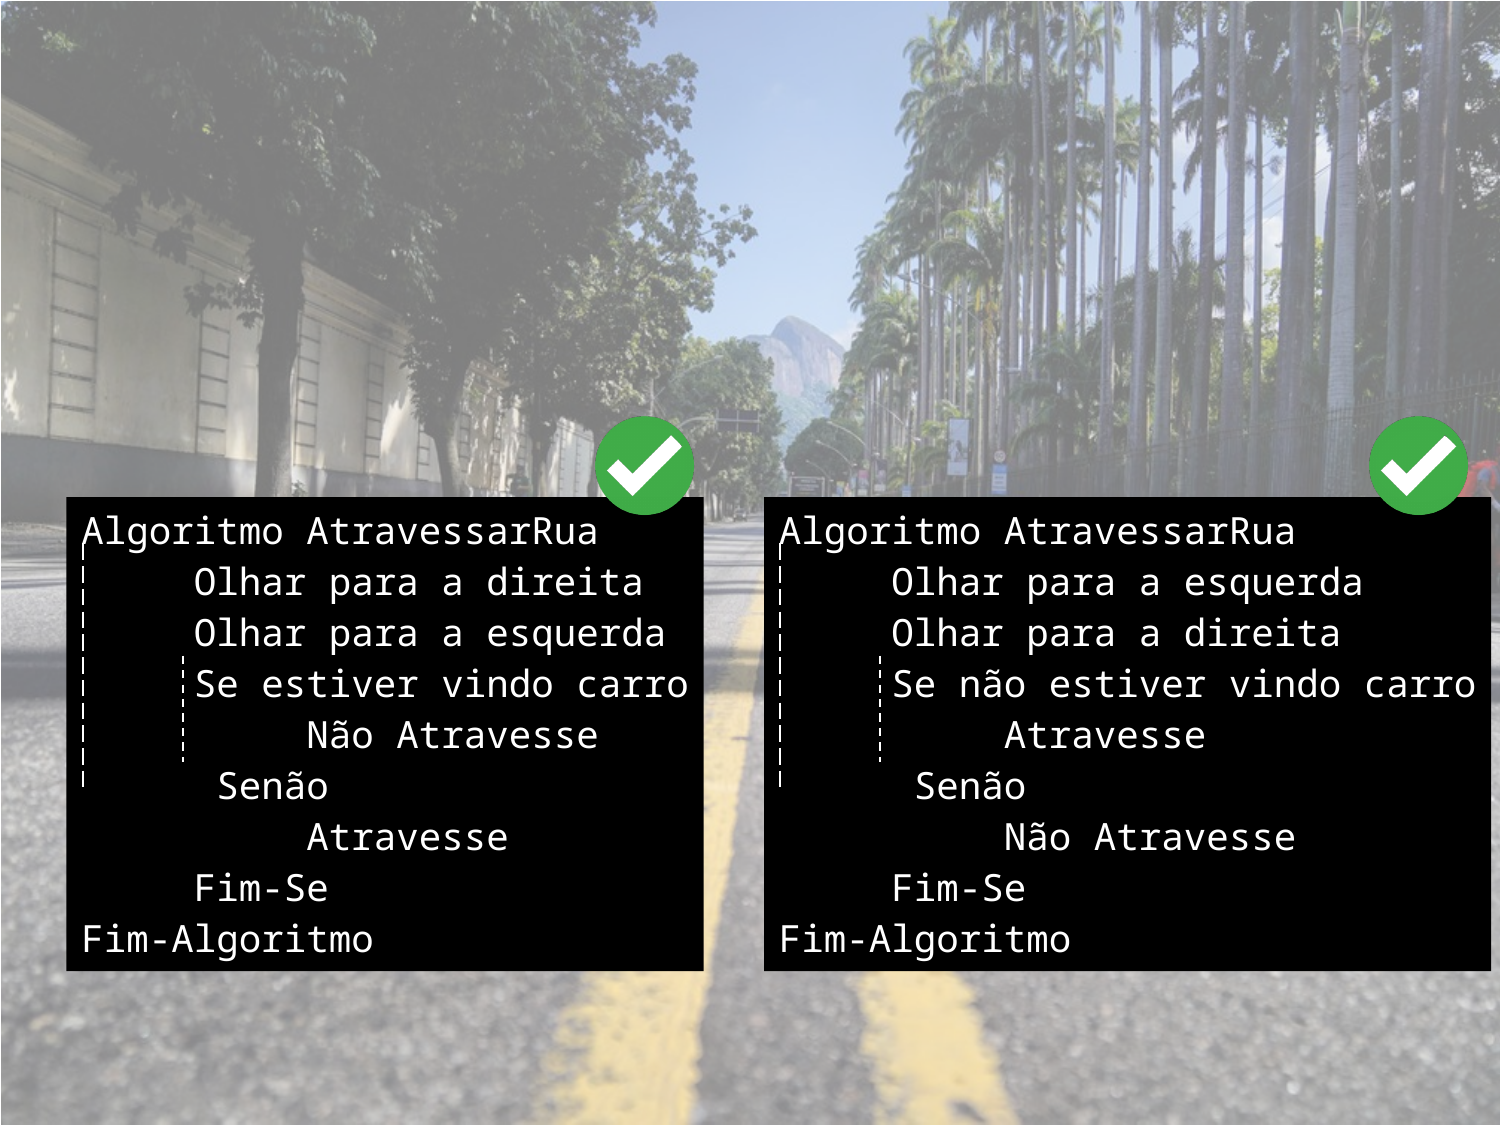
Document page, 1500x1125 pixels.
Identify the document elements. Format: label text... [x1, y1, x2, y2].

picture [568, 389, 721, 542]
text_box Algoritmo AtravessarRua Olhar para a direita Olhar para a esquerda Se estiver vindo carro Não Atravesse Senão Atravesse Fim-Se Fim-Algoritmo [66, 497, 650, 850]
picture [1342, 389, 1495, 542]
text_box Algoritmo AtravessarRua Olhar para a esquerda Olhar para a direita Se não estiver vindo carro Atravesse Senão Não Atravesse Fim-Se Fim-Algoritmo [764, 497, 1430, 850]
